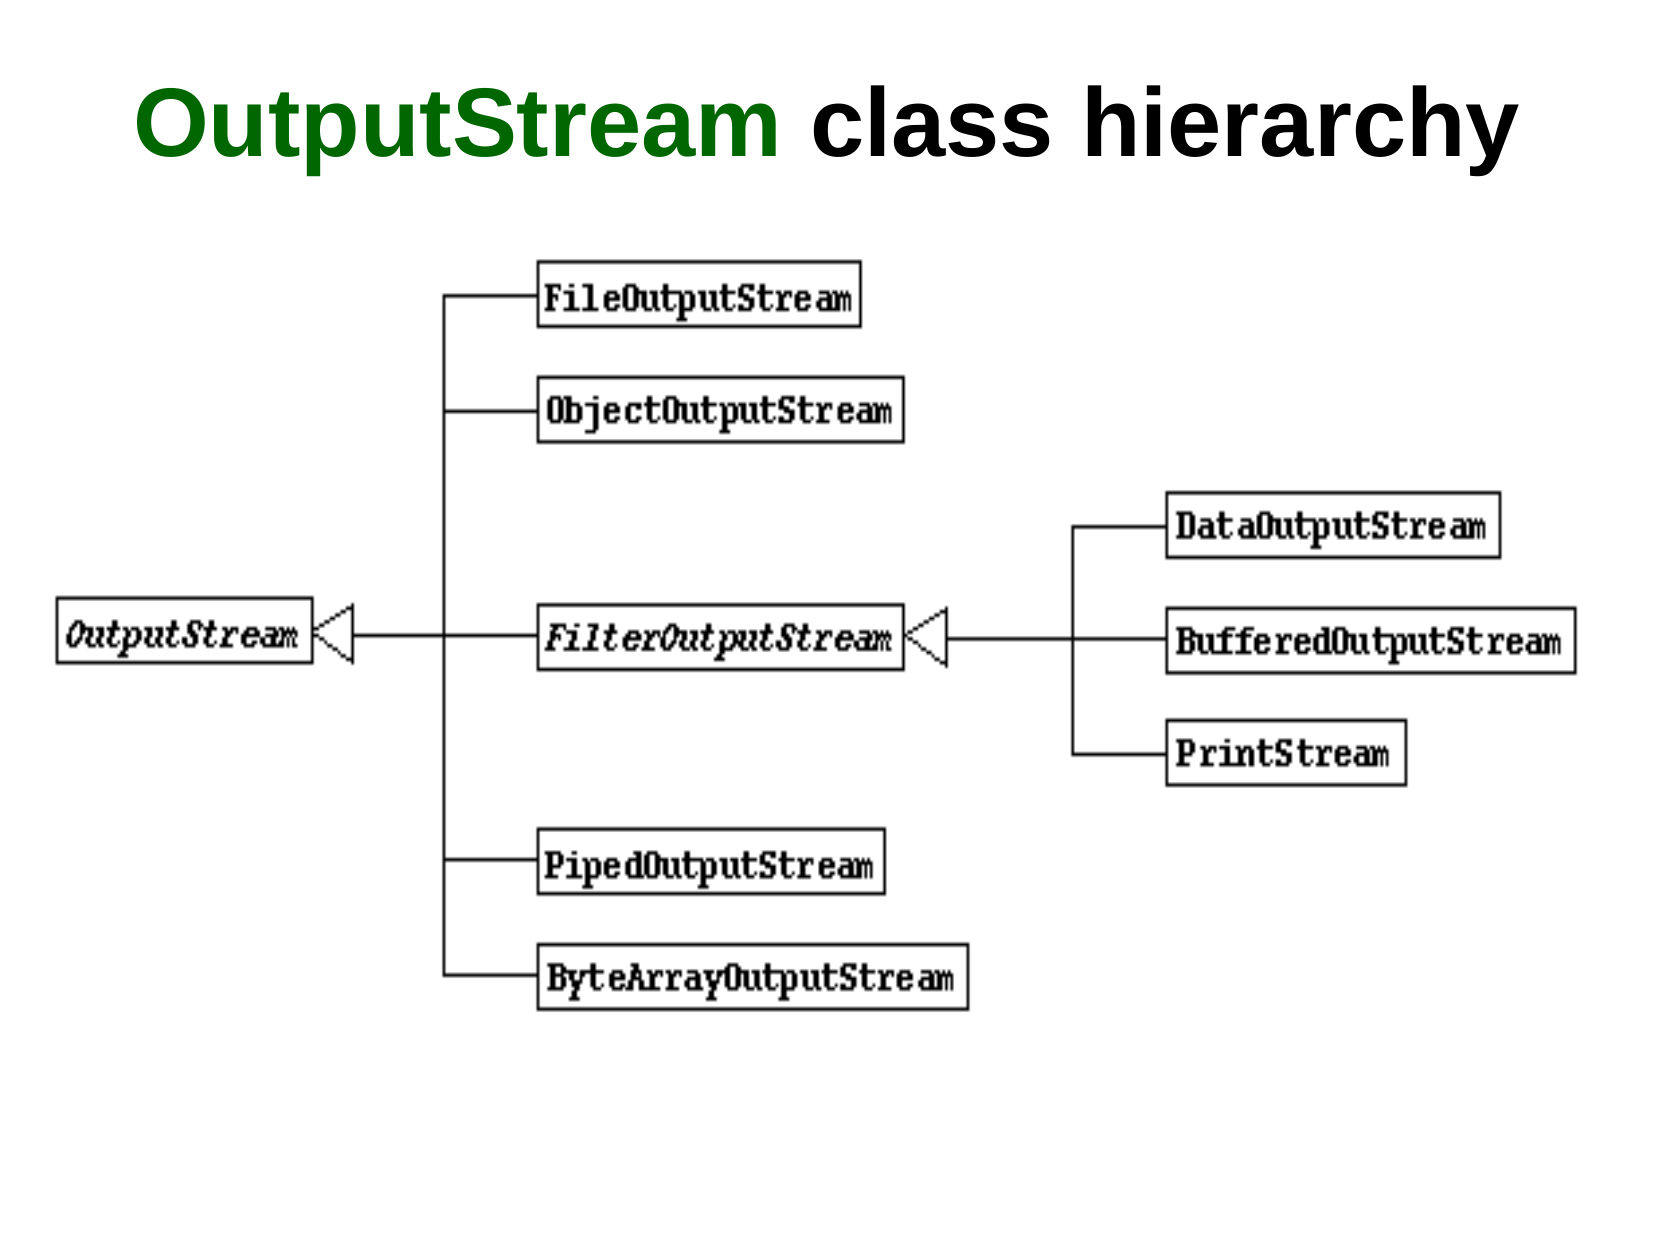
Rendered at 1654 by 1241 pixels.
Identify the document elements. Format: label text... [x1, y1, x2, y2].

title OutputStream class hierarchy [82, 49, 1571, 196]
picture [35, 224, 1607, 1063]
